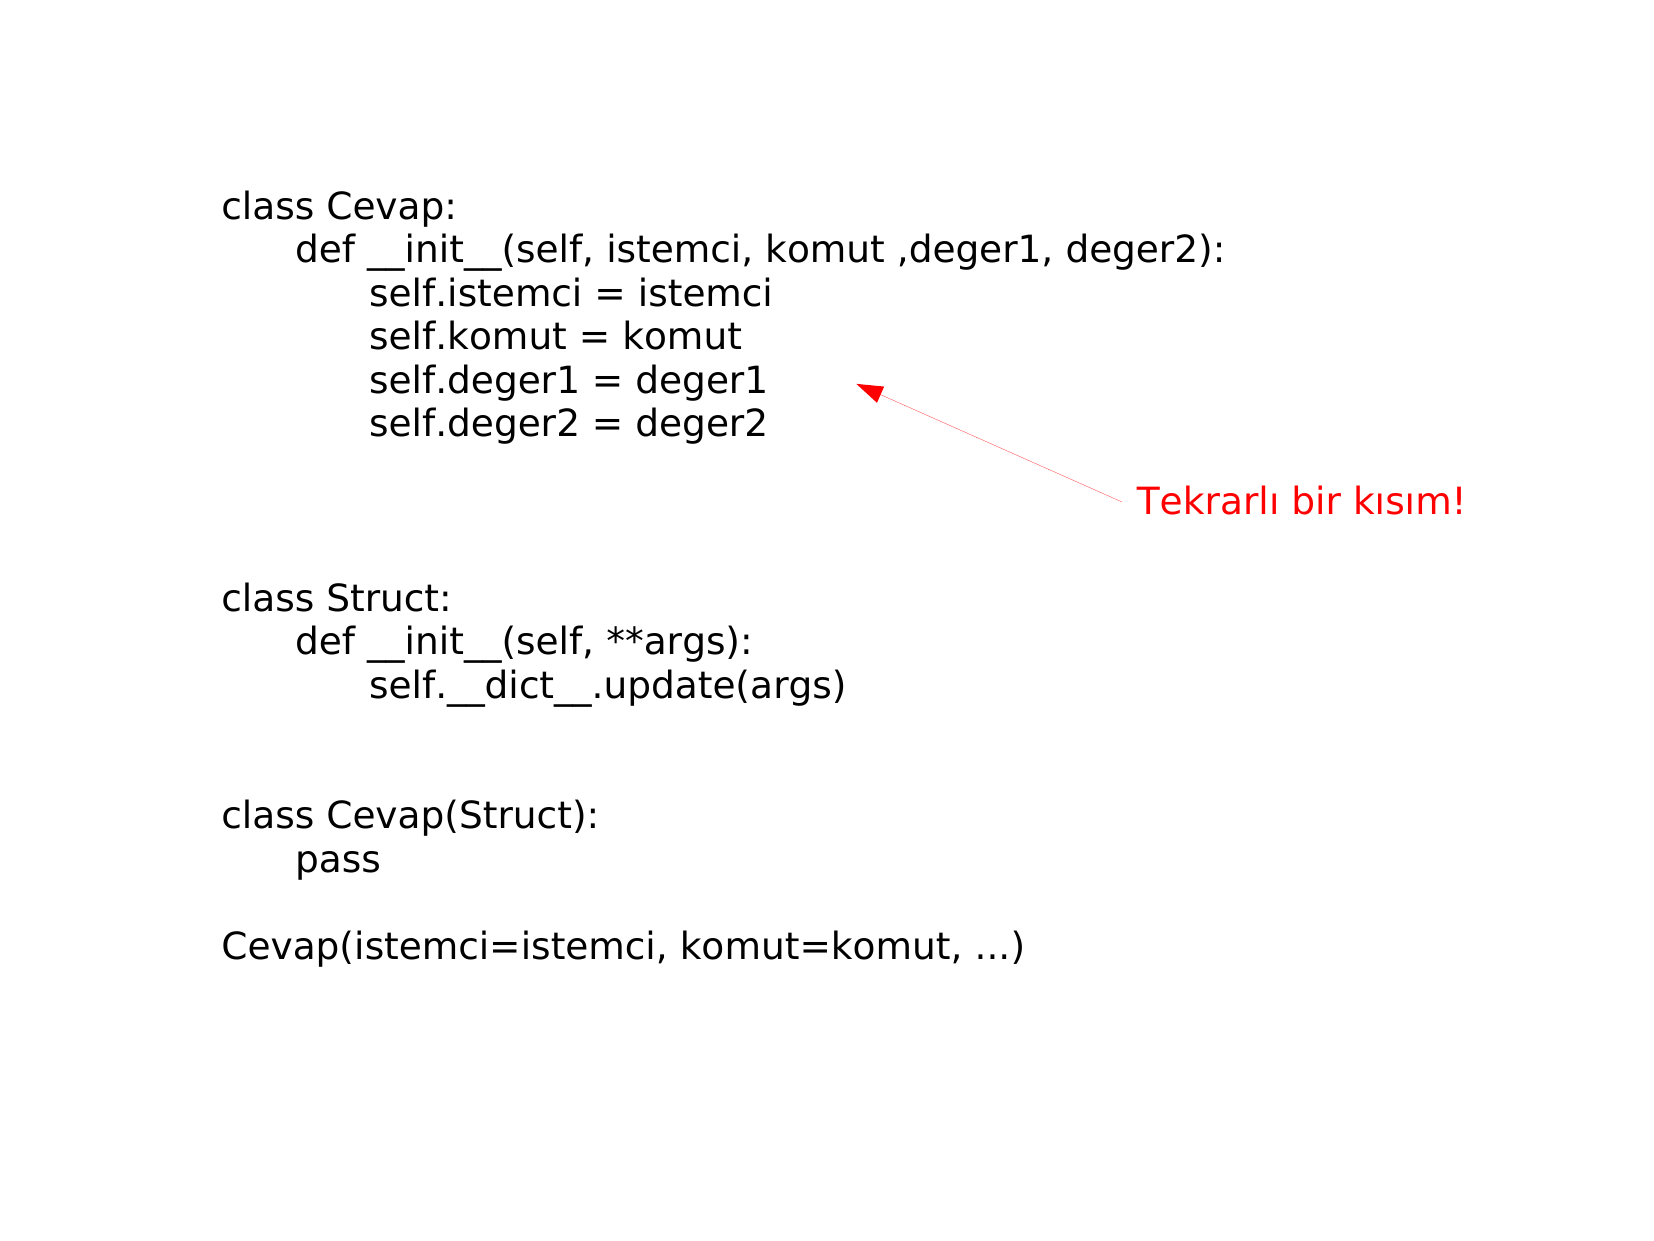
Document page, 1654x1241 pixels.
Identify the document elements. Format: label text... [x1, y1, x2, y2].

text_box class Cevap: def __init__(self, istemci, komut ,deger1, deger2): self.istemci = istemci self.komut = komut self.deger1 = deger1 self.deger2 = deger2 class Struct: def __init__(self, **args): self.__dict__.update(args) class Cevap(Struct): pass Cevap(istemci=istemci, komut=komut, ...) [206, 177, 1242, 1019]
text_box Tekrarlı bir kısım! [1122, 472, 1482, 531]
